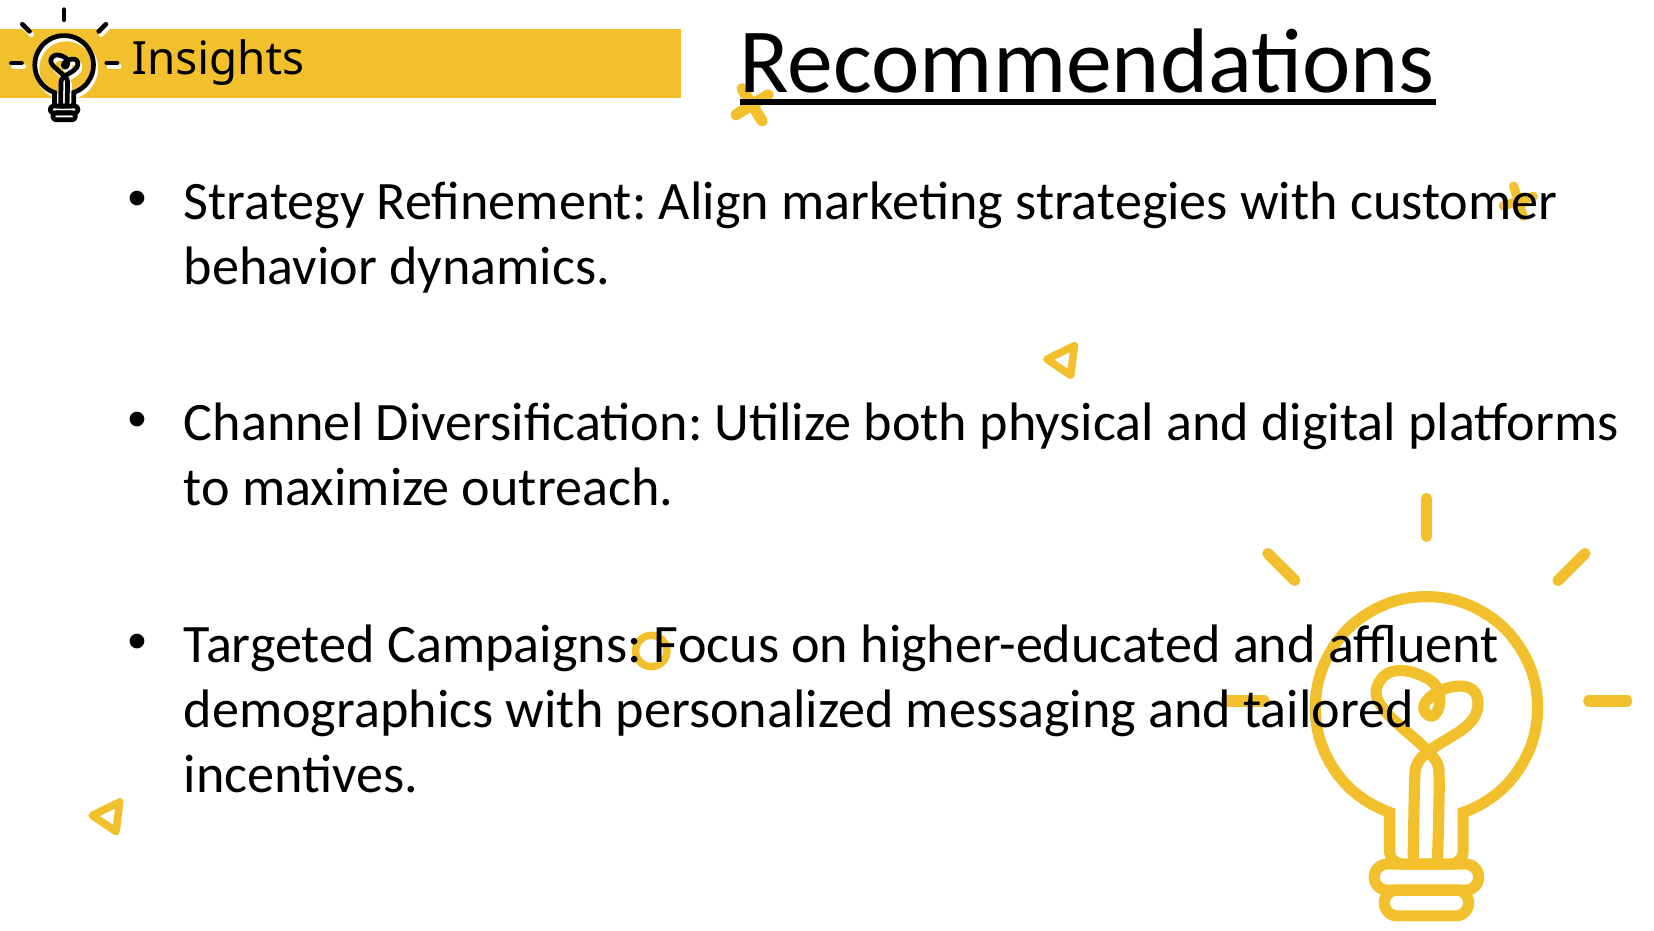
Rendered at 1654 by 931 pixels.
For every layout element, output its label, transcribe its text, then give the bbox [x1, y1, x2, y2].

title Insights [131, 16, 412, 97]
title Recommendations [412, 0, 1654, 151]
text_box Strategy Refinement: Align marketing strategies with customer behavior dynamics. Channel Diversification: Utilize both physical and digital platforms to maximize outreach. Targeted Campaigns: Focus on higher-educated and affluent demographics with personalized messaging and tailored incentives. [112, 157, 1654, 901]
